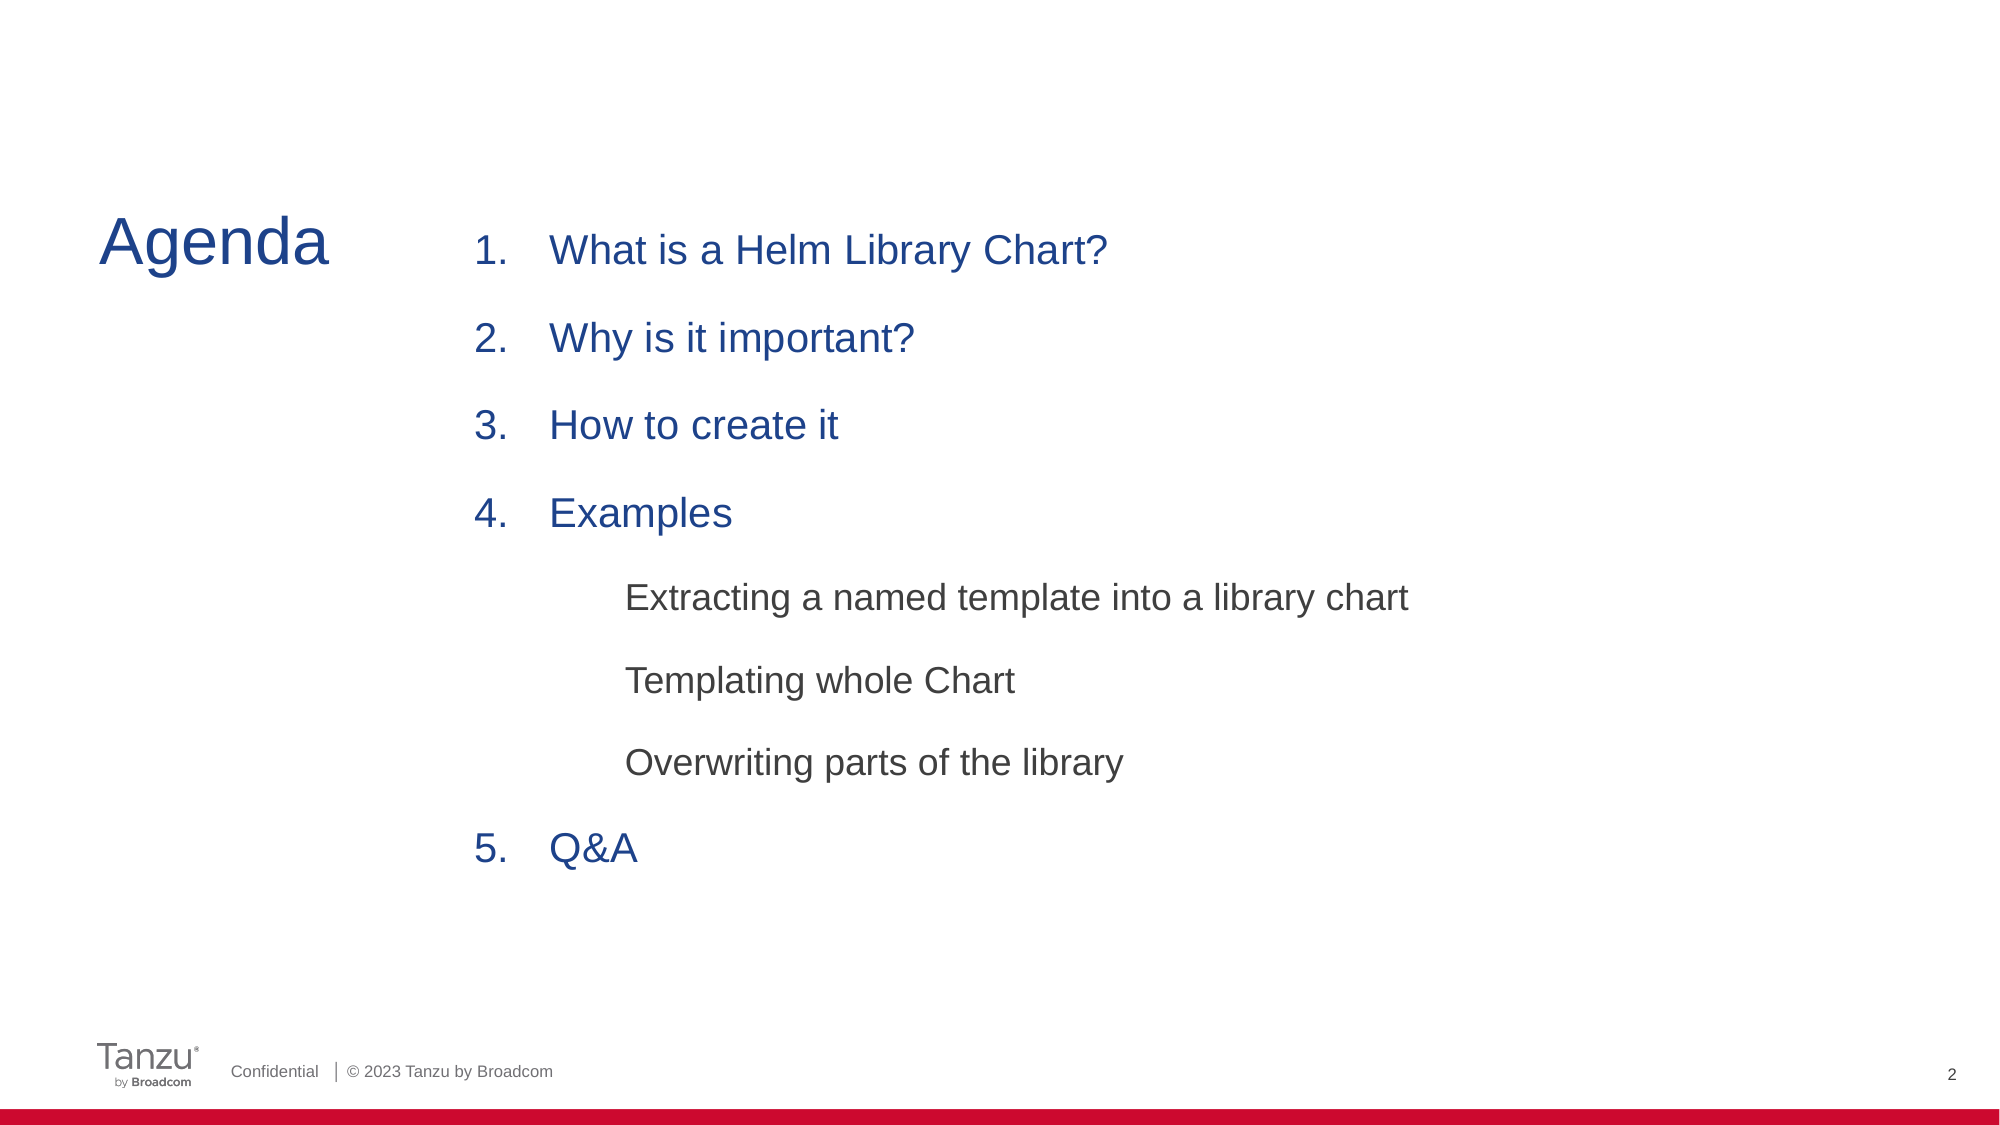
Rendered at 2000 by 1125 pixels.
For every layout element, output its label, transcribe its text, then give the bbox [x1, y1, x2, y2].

picture [97, 1043, 199, 1088]
picture [0, 1109, 2000, 1125]
list What is a Helm Library Chart? Why is it important? How to create it Examples Extracting a named template into a library chart Templating whole Chart Overwriting parts of the library Q&A [474, 223, 1675, 933]
title Agenda [100, 216, 445, 279]
